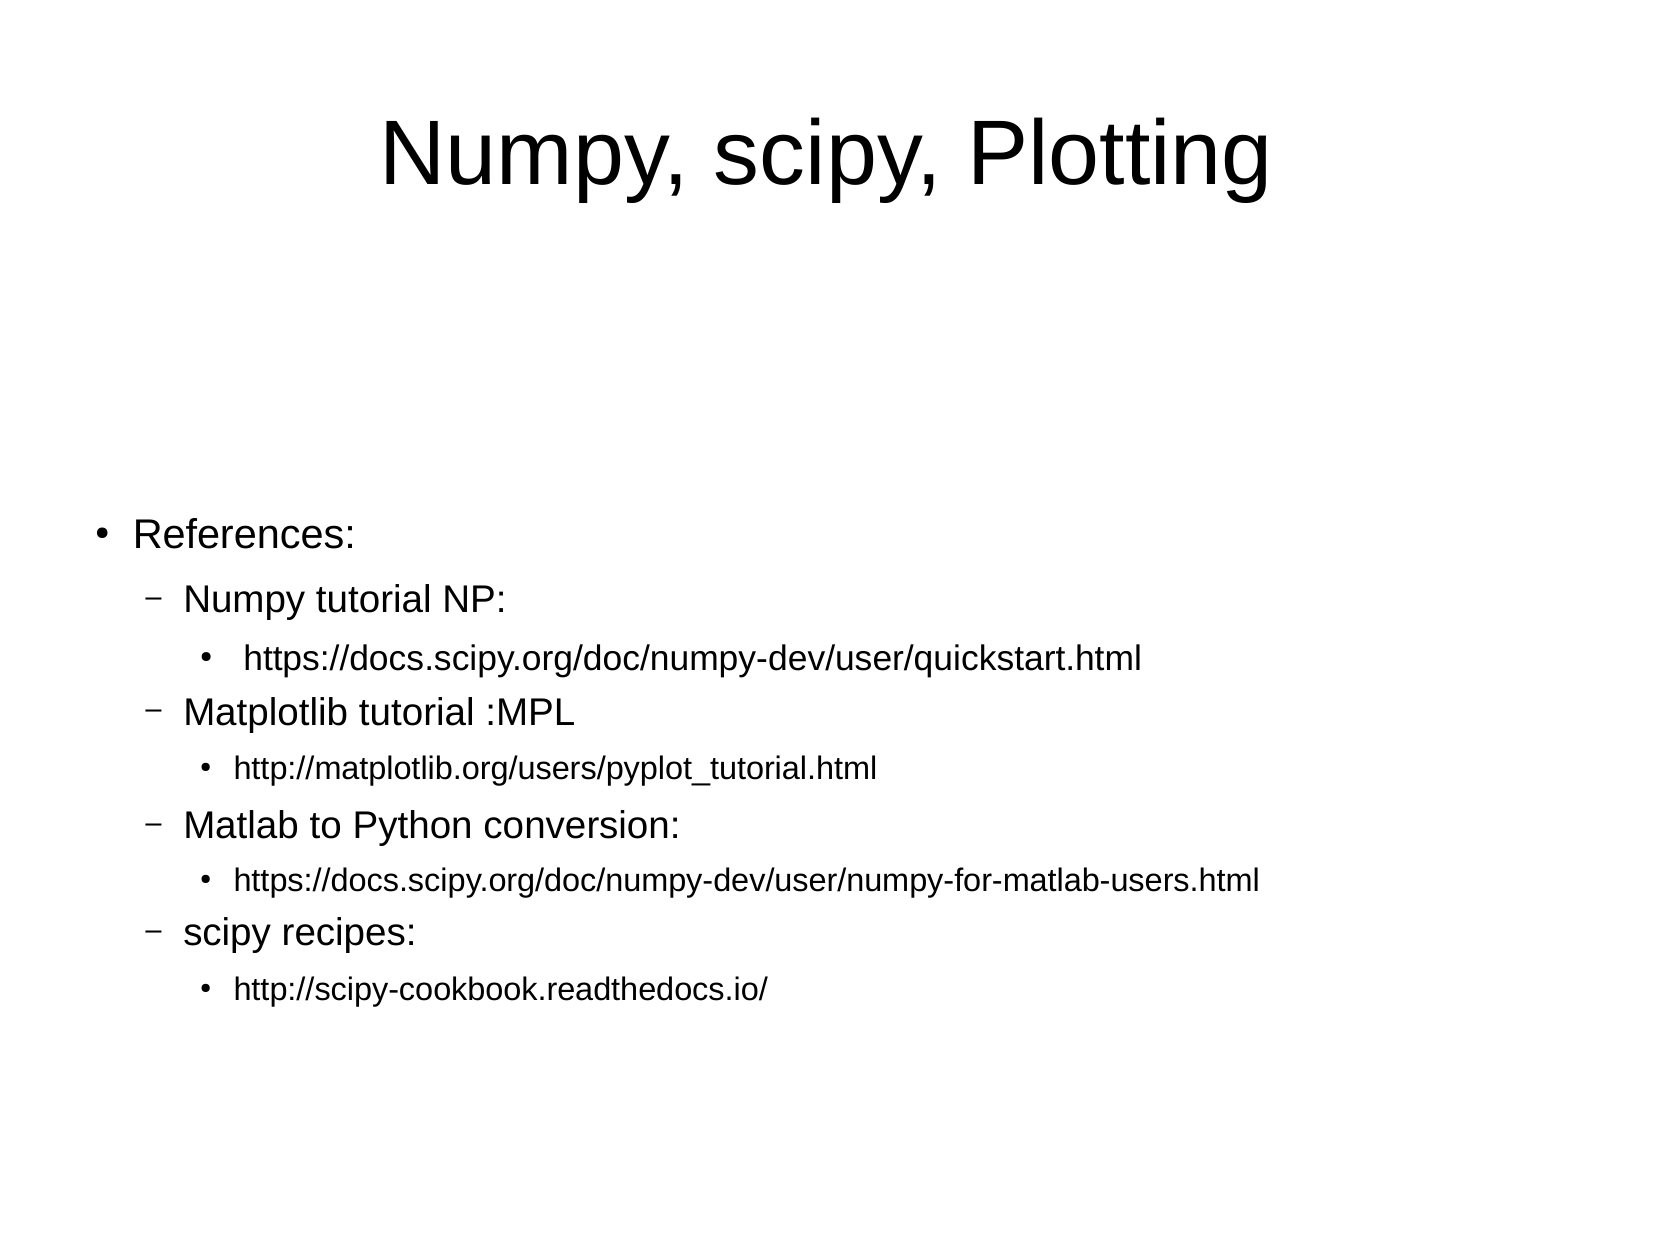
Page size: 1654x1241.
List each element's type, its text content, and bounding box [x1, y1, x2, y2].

list References: Numpy tutorial NP: https://docs.scipy.org/doc/numpy-dev/user/quickstart.html Matplotlib tutorial :MPL http://matplotlib.org/users/pyplot_tutorial.html Matlab to Python conversion: https://docs.scipy.org/doc/numpy-dev/user/numpy-for-matlab-users.html scipy recipes: http://scipy-cookbook.readthedocs.io/ [82, 290, 1538, 1010]
title Numpy, scipy, Plotting [82, 49, 1571, 257]
